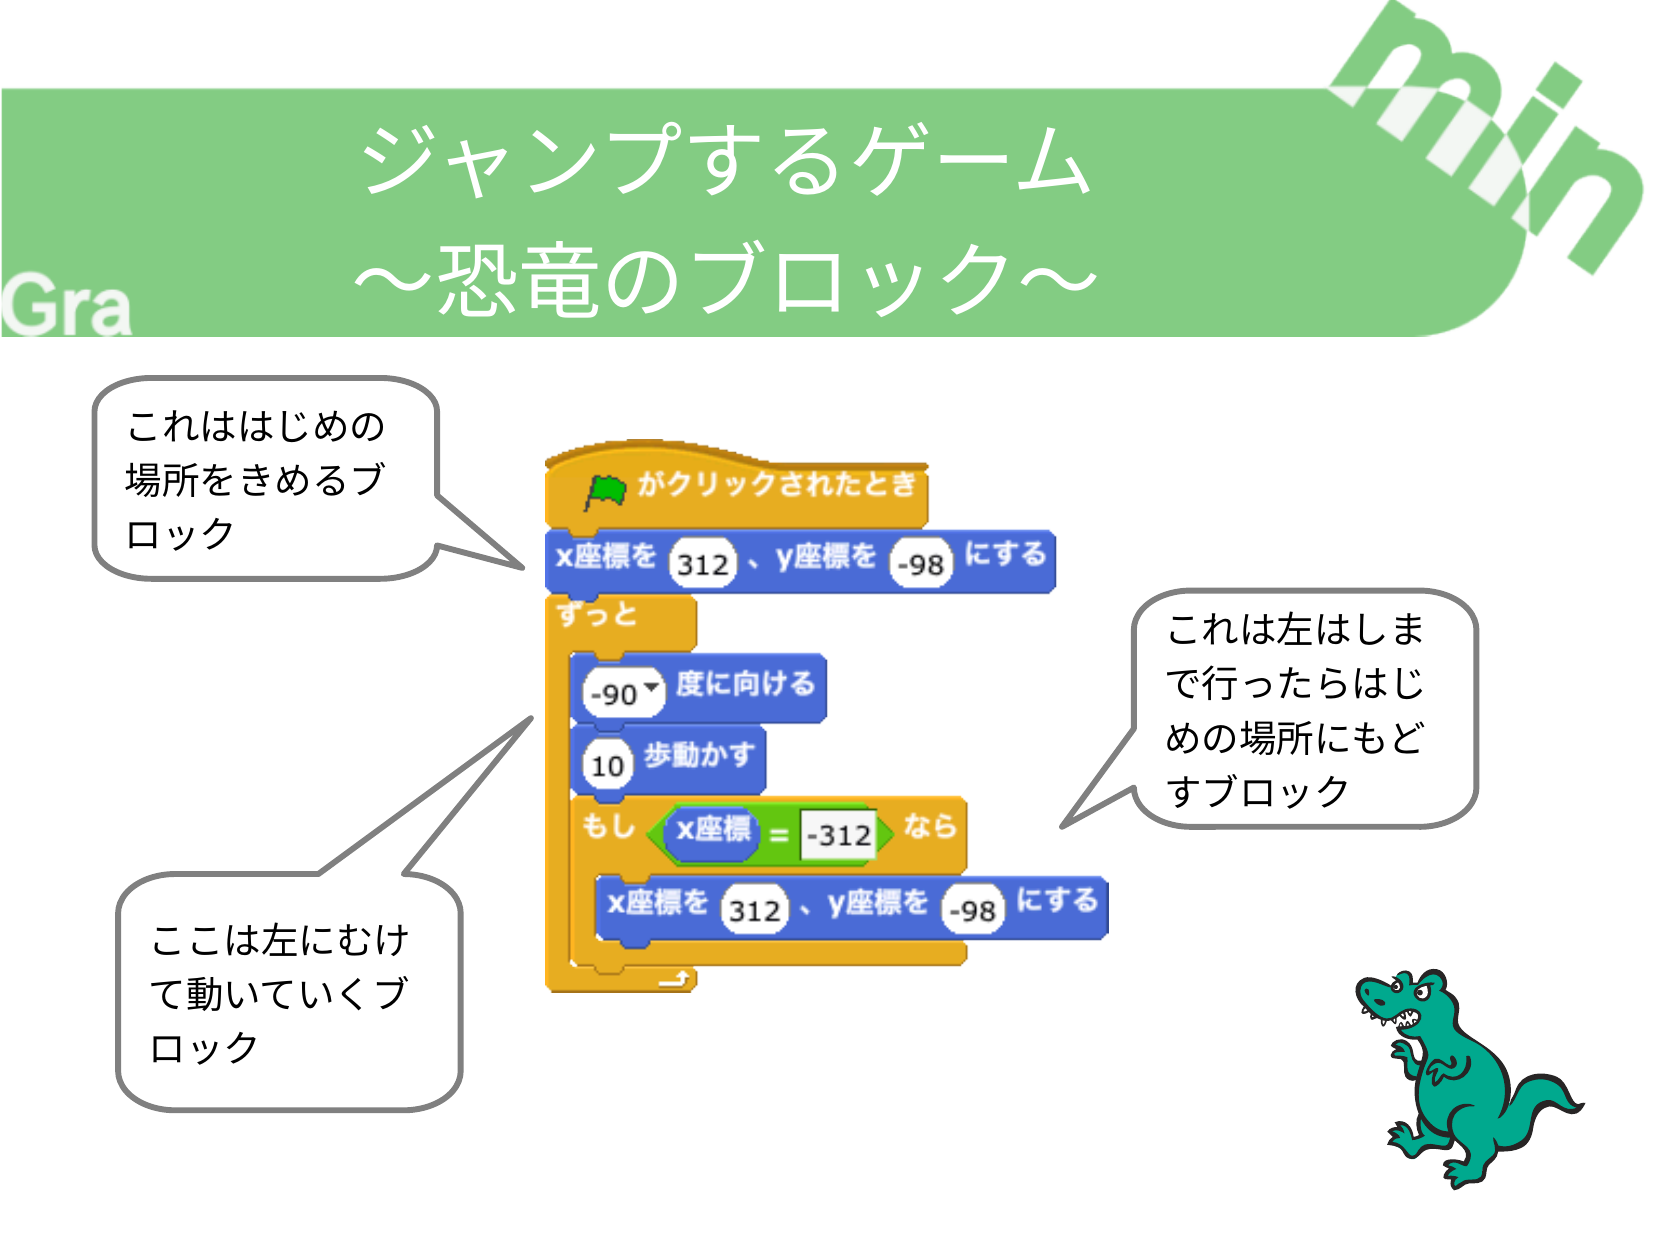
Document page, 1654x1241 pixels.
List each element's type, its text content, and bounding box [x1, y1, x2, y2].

title ジャンプするゲーム 〜恐竜のブロック〜 [11, 99, 1441, 332]
text_box これは左はしまで行ったらはじめの場所にもどすブロック [1109, 590, 1477, 827]
picture [1346, 953, 1599, 1205]
picture [545, 439, 1109, 993]
picture [1, 0, 1654, 337]
text_box ここは左にむけて動いていくブロック [118, 718, 531, 1111]
text_box これははじめの場所をきめるブロック [94, 377, 523, 579]
